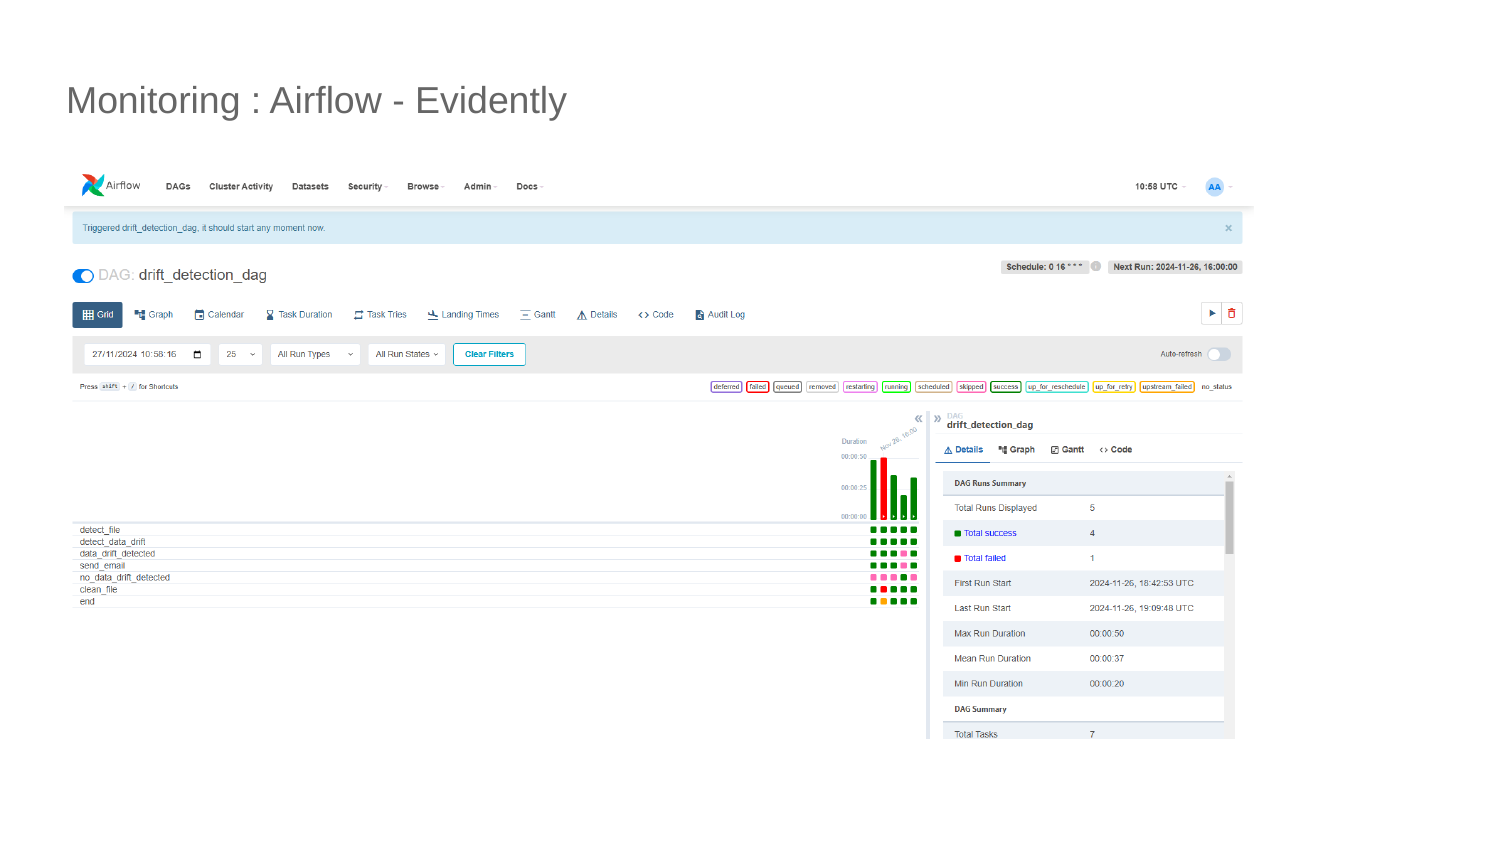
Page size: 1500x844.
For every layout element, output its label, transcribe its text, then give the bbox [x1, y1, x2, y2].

picture [64, 171, 1254, 739]
title Monitoring : Airflow - Evidently [51, 61, 768, 156]
